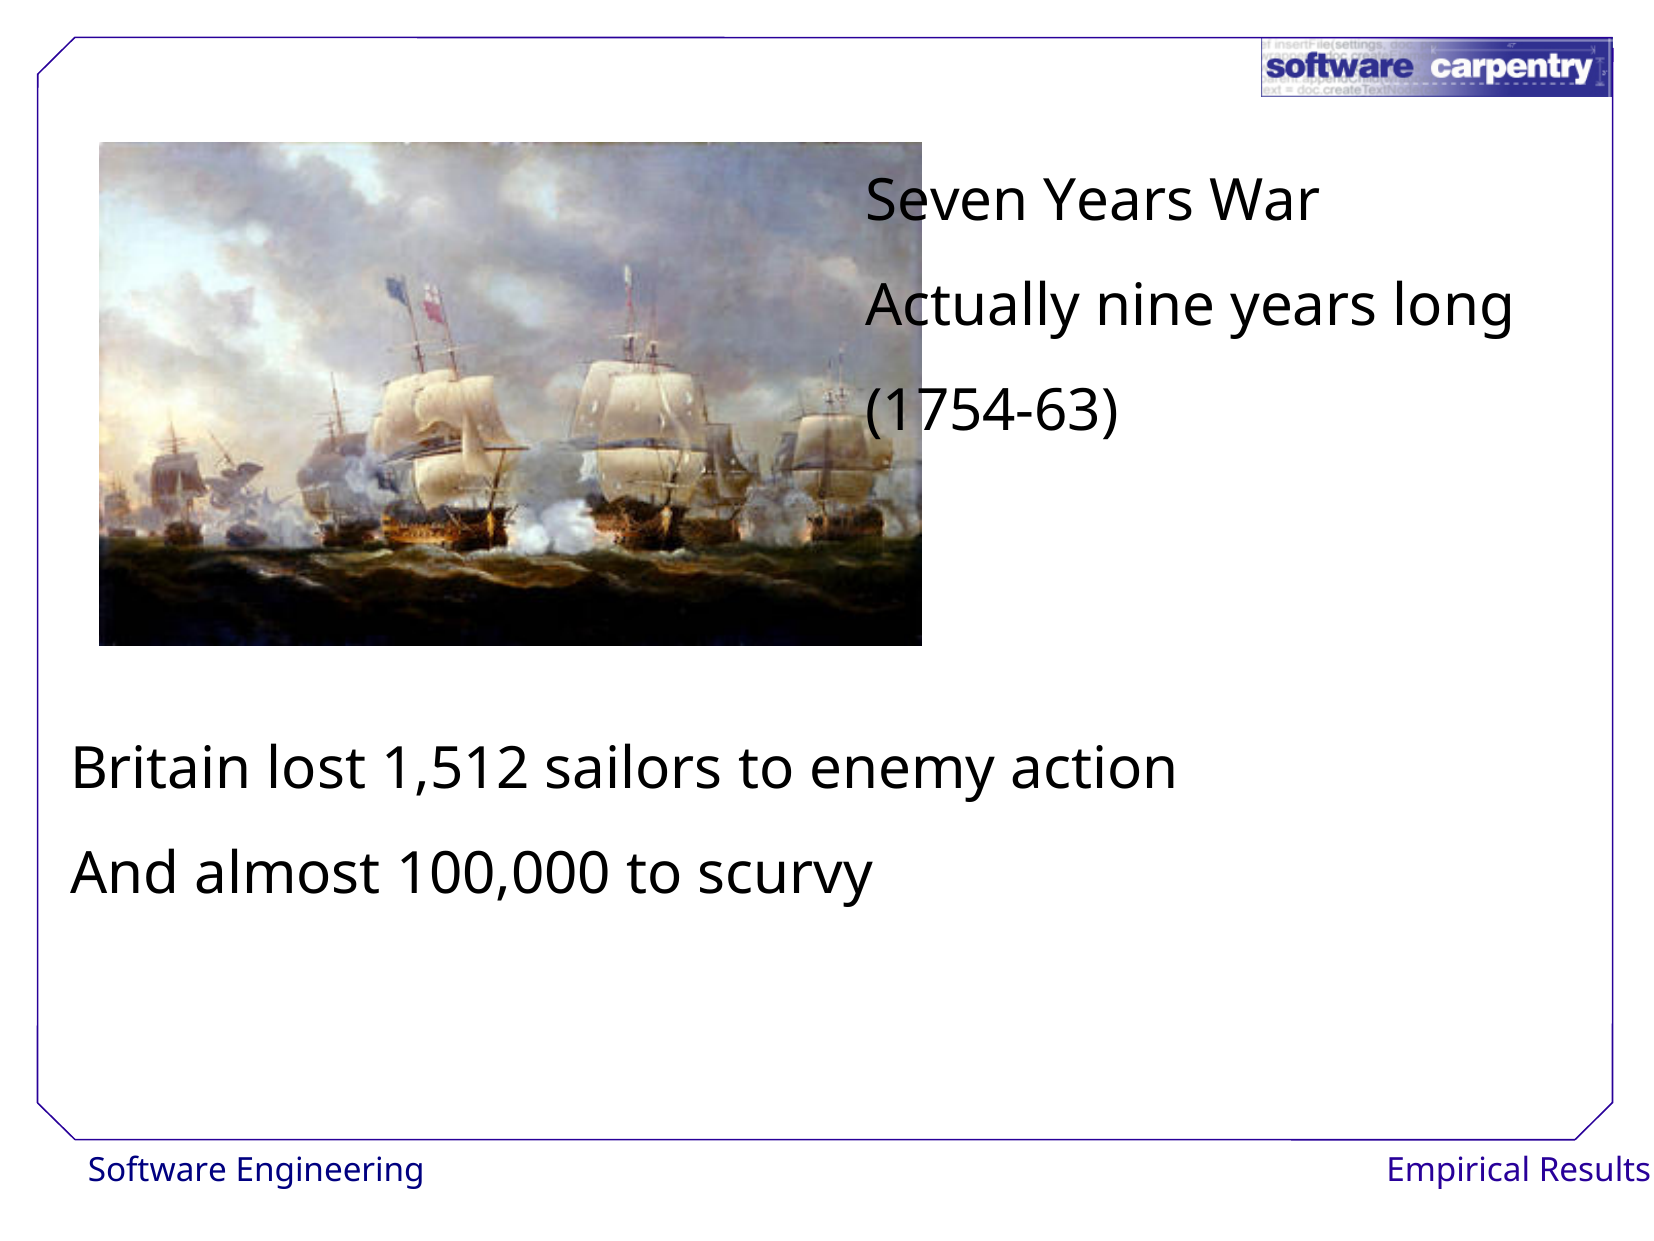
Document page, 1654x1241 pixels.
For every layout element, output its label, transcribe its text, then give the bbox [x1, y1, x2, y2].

text_box Britain lost 1,512 sailors to enemy action And almost 100,000 to scurvy [55, 687, 1344, 913]
text_box Seven Years War Actually nine years long (1754-63) [850, 119, 1654, 450]
picture [1261, 39, 1613, 97]
picture [99, 142, 922, 646]
